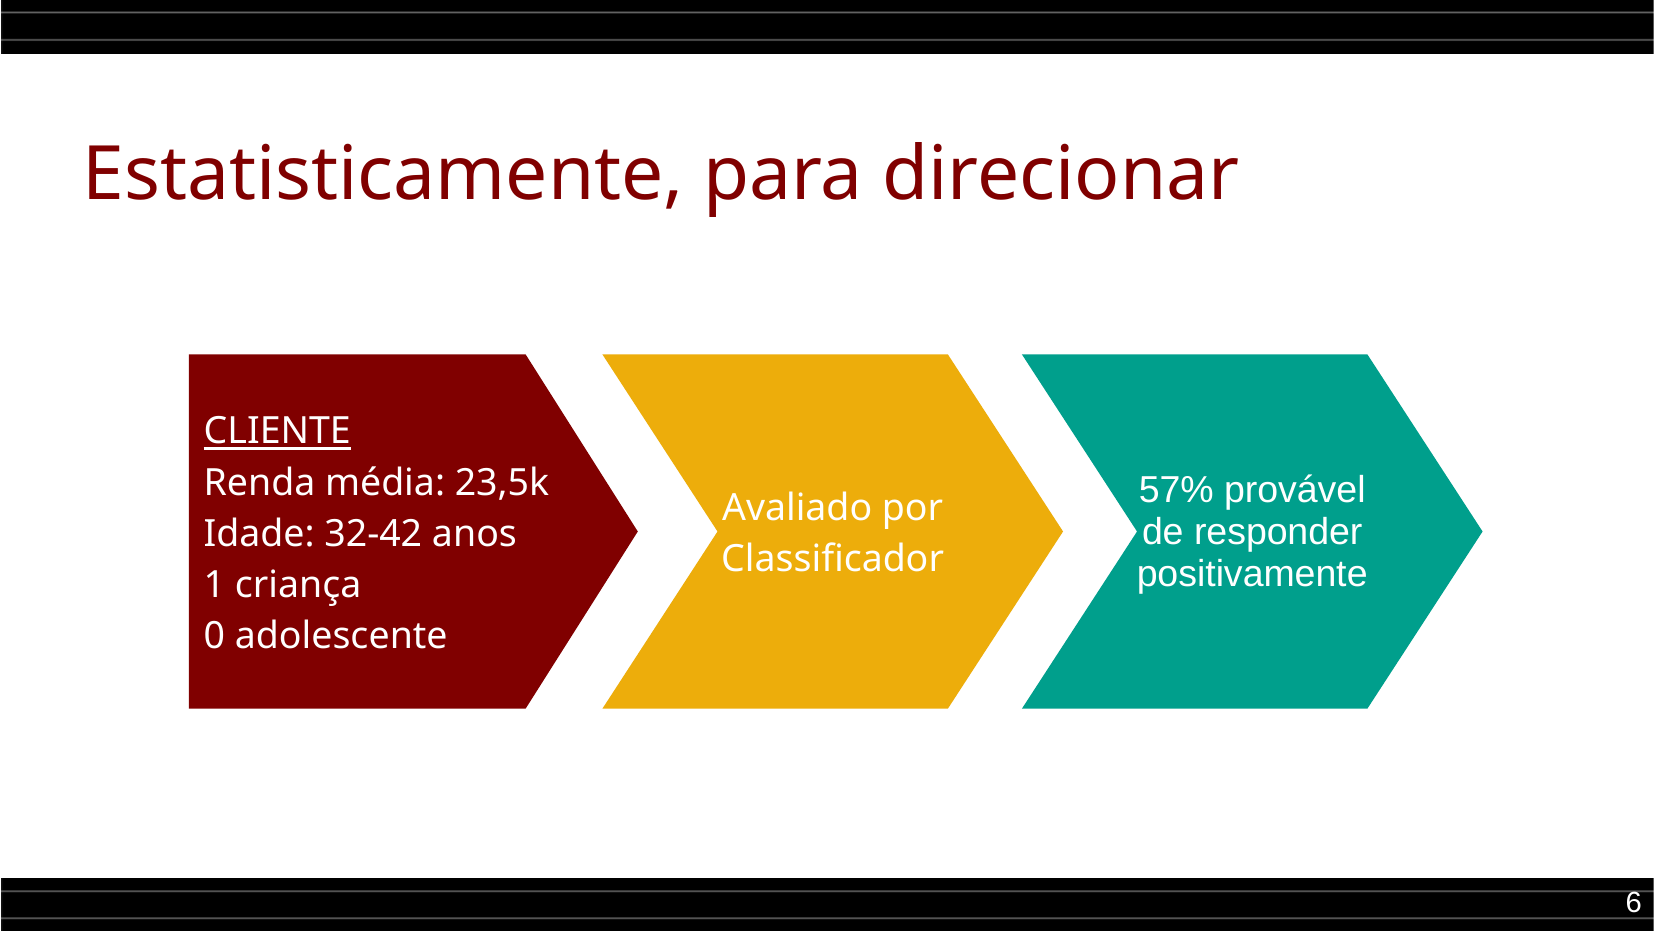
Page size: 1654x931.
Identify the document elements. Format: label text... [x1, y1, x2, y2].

title Estatisticamente, para direcionar [82, 92, 1571, 249]
picture [1, 0, 1654, 54]
text_box 57% provável de responder positivamente [1021, 354, 1483, 709]
text_box CLIENTE Renda média: 23,5k Idade: 32-42 anos 1 criança 0 adolescente [188, 354, 638, 709]
text_box Avaliado por Classificador [602, 354, 1064, 709]
picture [1, 878, 1654, 931]
